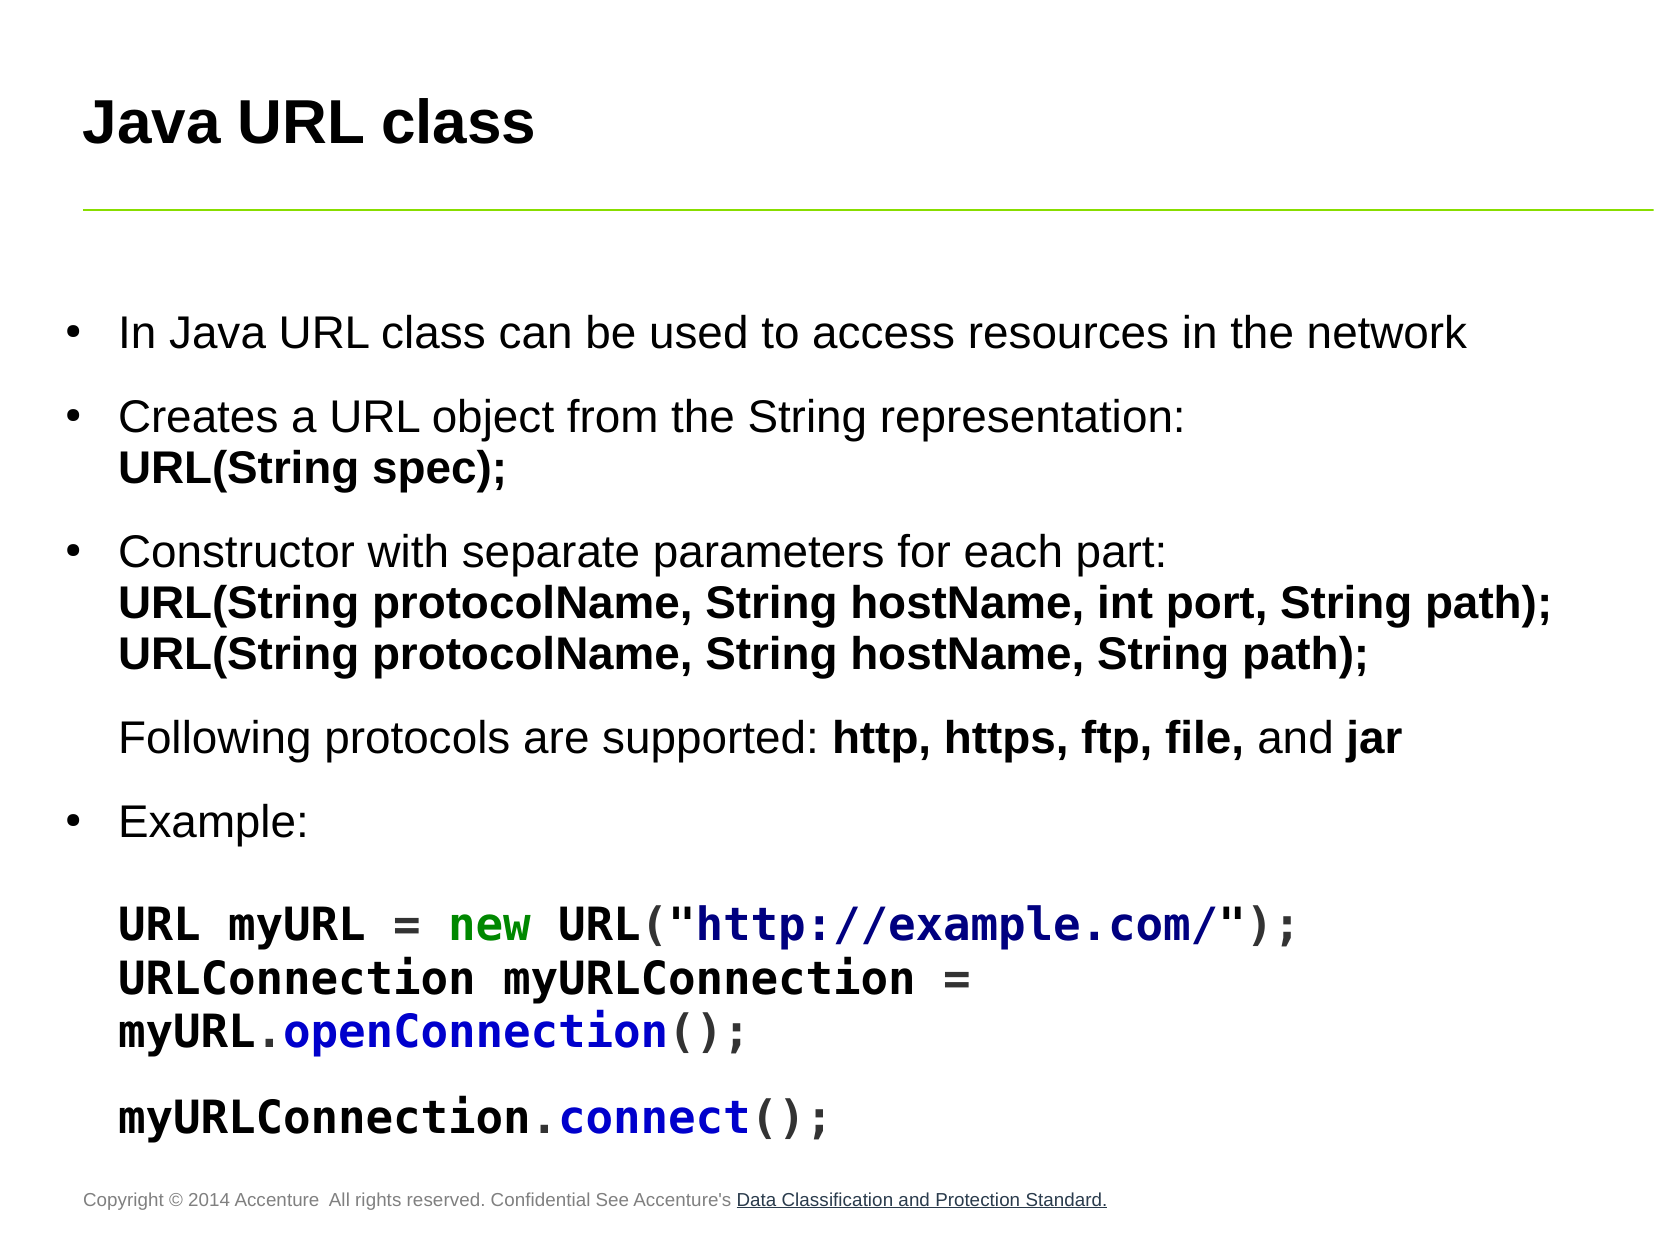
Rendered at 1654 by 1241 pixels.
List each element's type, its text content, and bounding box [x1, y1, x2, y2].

title Java URL class [82, 49, 1571, 196]
list In Java URL class can be used to access resources in the network Creates a URL object from the String representation: URL(String spec); Constructor with separate parameters for each part: URL(String protocolName, String hostName, int port, String path); URL(String protocolName, String hostName, String path); Following protocols are supported: http, https, ftp, file, and jar Example: URL myURL = new URL("http://example.com/"); URLConnection myURLConnection = myURL.openConnection(); myURLConnection.connect(); [47, 307, 1595, 1182]
